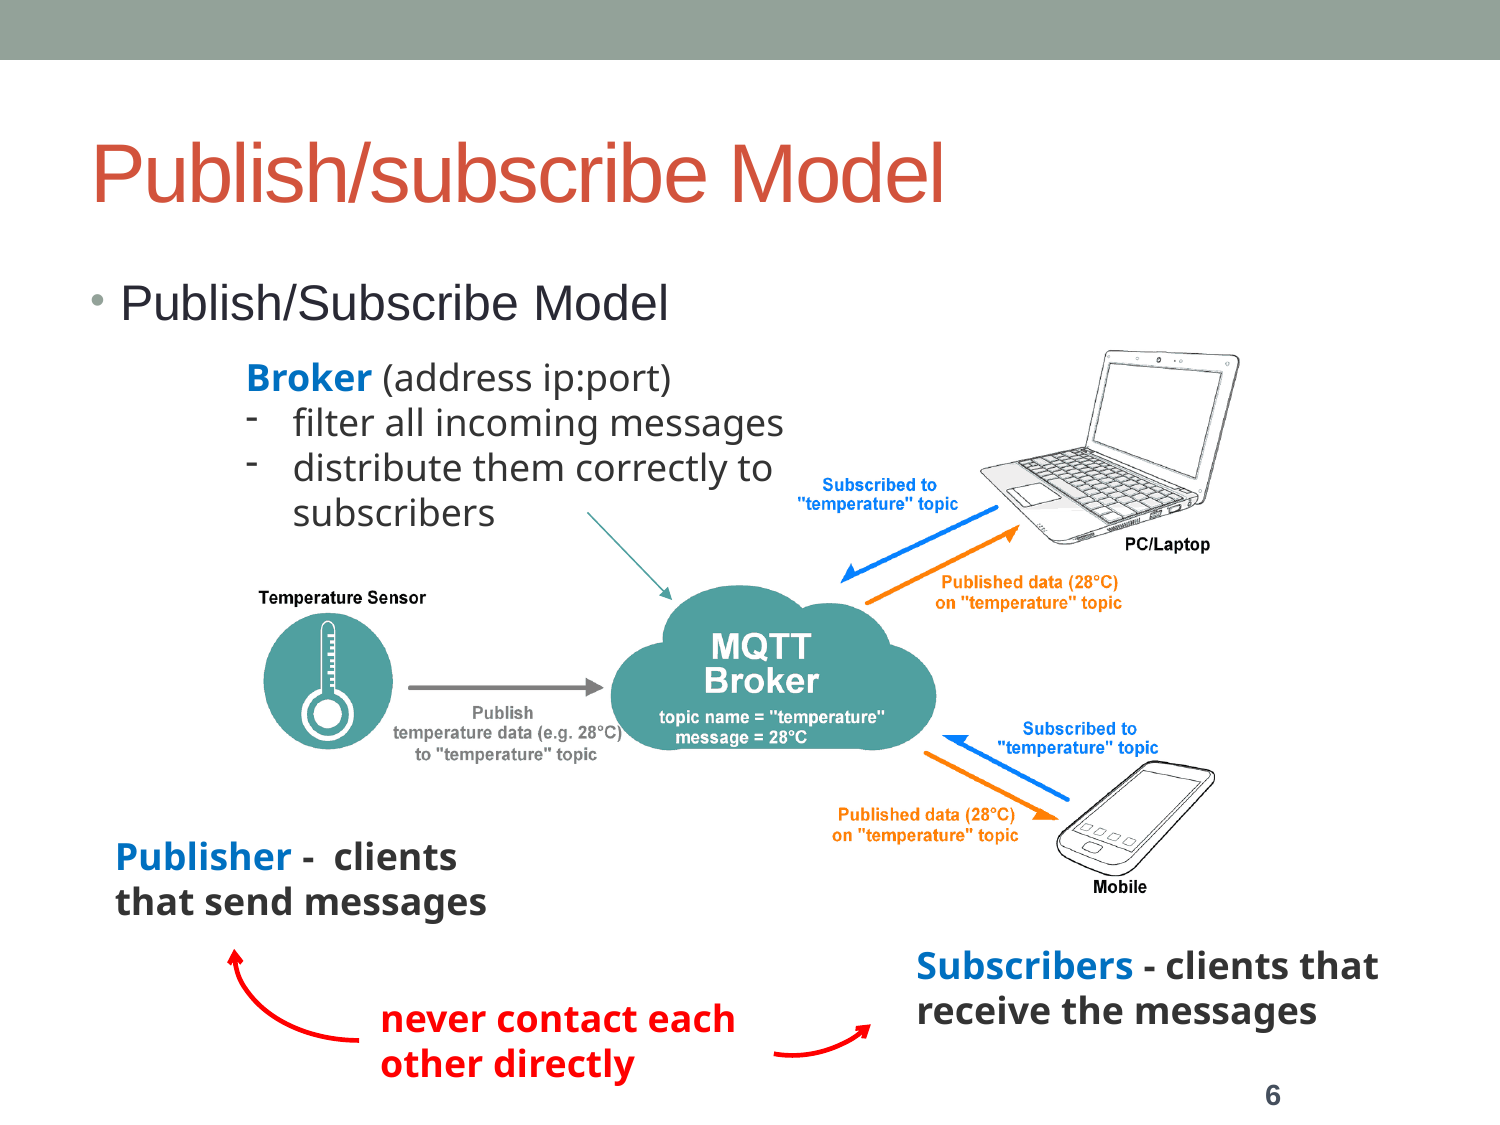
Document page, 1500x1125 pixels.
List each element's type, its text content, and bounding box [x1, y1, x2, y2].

text_box Publisher - clients that send messages [99, 825, 525, 931]
text_box Broker (address ip:port) filter all incoming messages distribute them correctly to subscribers [230, 347, 803, 542]
title Publish/subscribe Model [75, 87, 1425, 250]
text_box never contact each other directly [365, 987, 753, 1093]
text_box Subscribers - clients that receive the messages [901, 934, 1415, 1040]
list Publish/Subscribe Model [75, 262, 1425, 1063]
picture [252, 338, 1246, 900]
